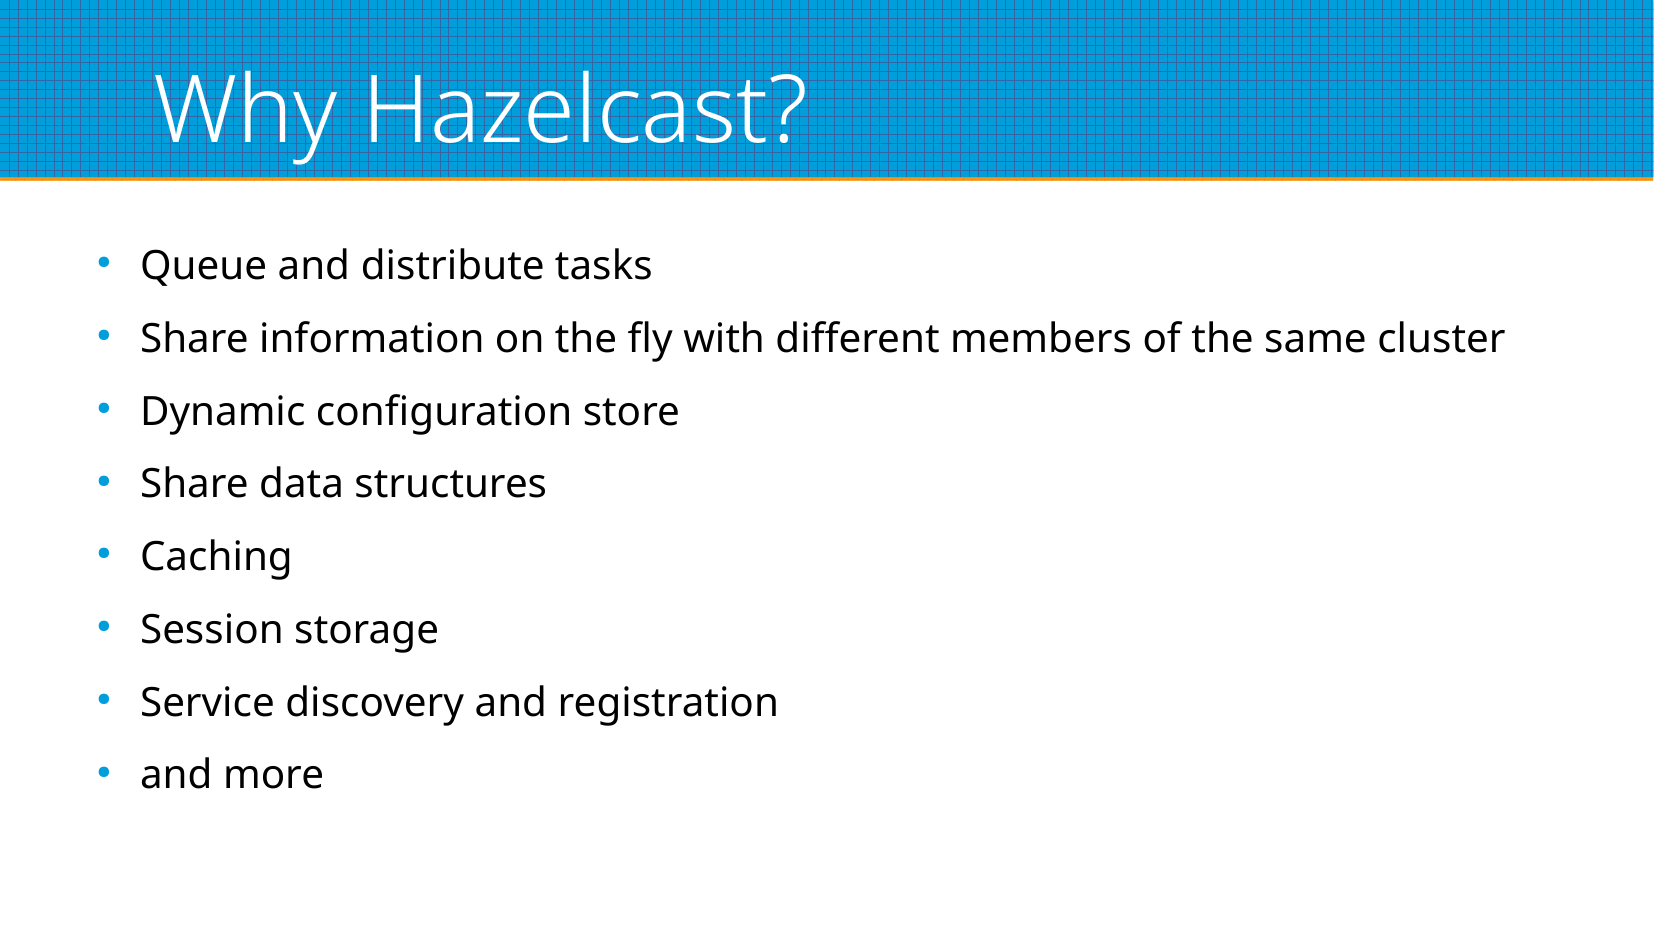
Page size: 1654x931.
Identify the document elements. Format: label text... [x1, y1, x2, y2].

list Queue and distribute tasks Share information on the fly with different members of the same cluster Dynamic configuration store Share data structures Caching Session storage Service discovery and registration and more [82, 236, 1563, 811]
title Why Hazelcast? [82, 14, 1571, 171]
